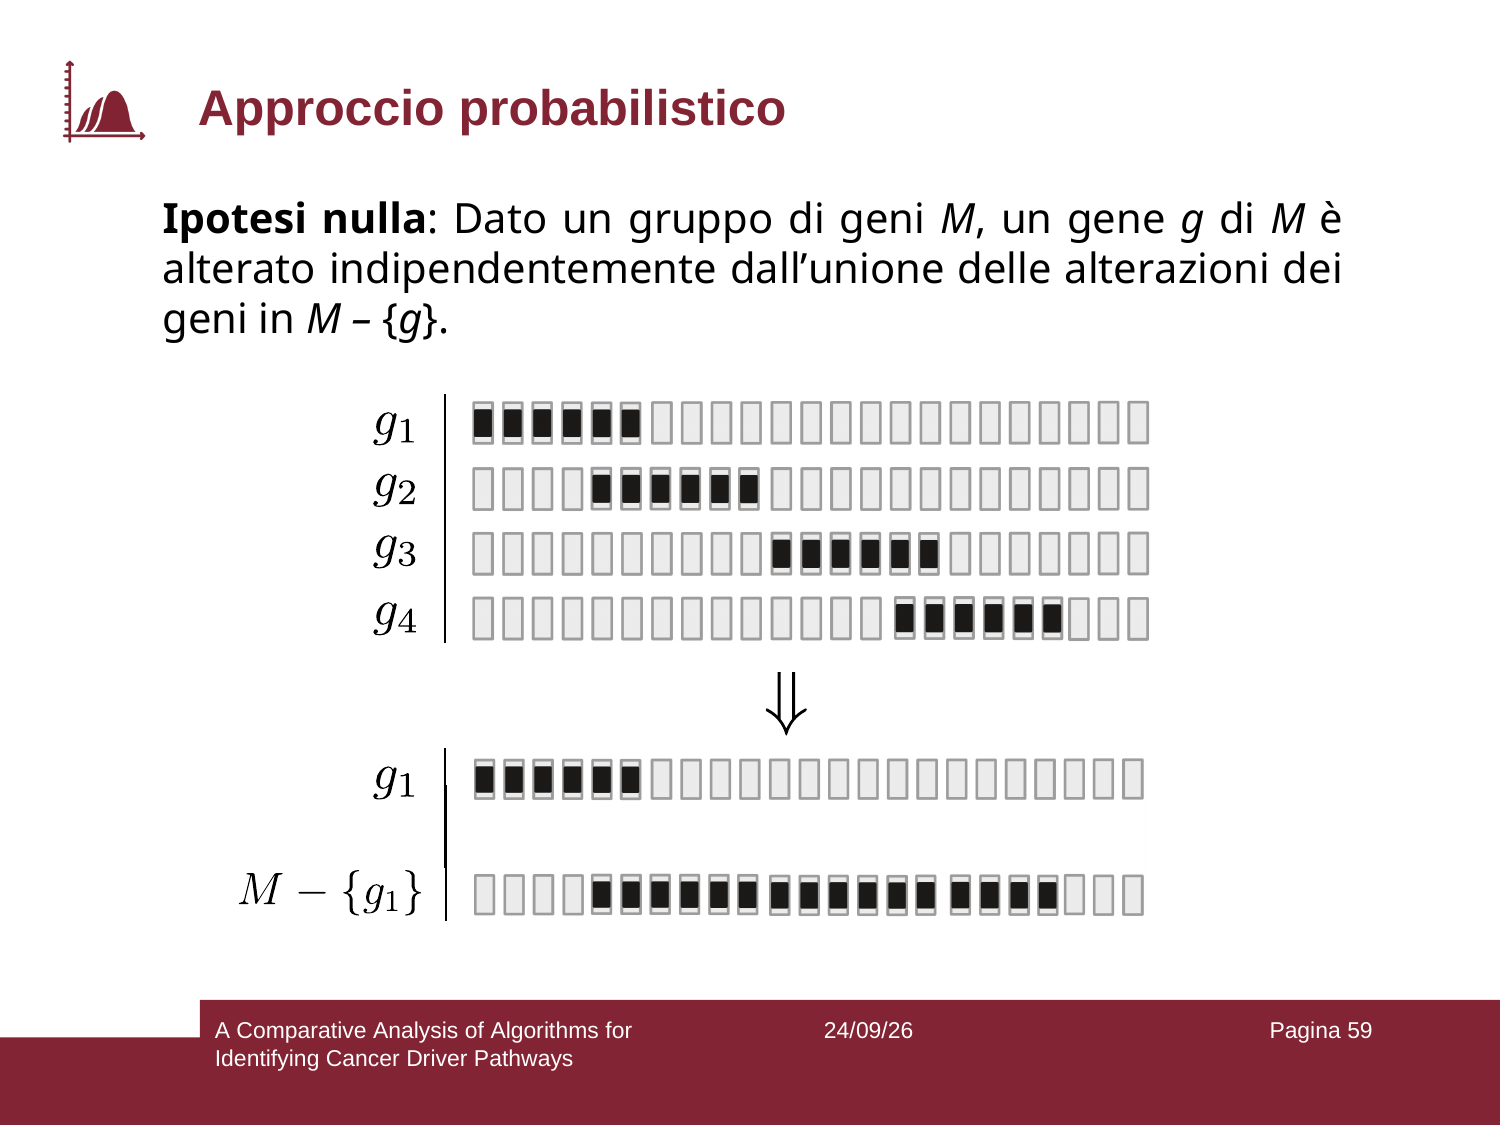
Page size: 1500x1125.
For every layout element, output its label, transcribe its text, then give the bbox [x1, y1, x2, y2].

picture [307, 748, 470, 921]
picture [471, 756, 1148, 917]
text_box 22/10/24 [712, 1008, 1026, 1084]
text_box A Comparative Analysis of Algorithms for Identifying Cancer Driver Pathways [199, 1008, 676, 1084]
picture [765, 672, 807, 736]
title Approccio probabilistico [183, 67, 1400, 150]
picture [238, 870, 422, 916]
text_box Pagina <number> [1074, 1008, 1388, 1084]
picture [60, 58, 148, 145]
text_box Ipotesi nulla: Dato un gruppo di geni M, un gene g di M è alterato indipendentemente dall’unione delle alterazioni dei geni in M – {g}. [147, 184, 1359, 350]
picture [307, 394, 1151, 663]
